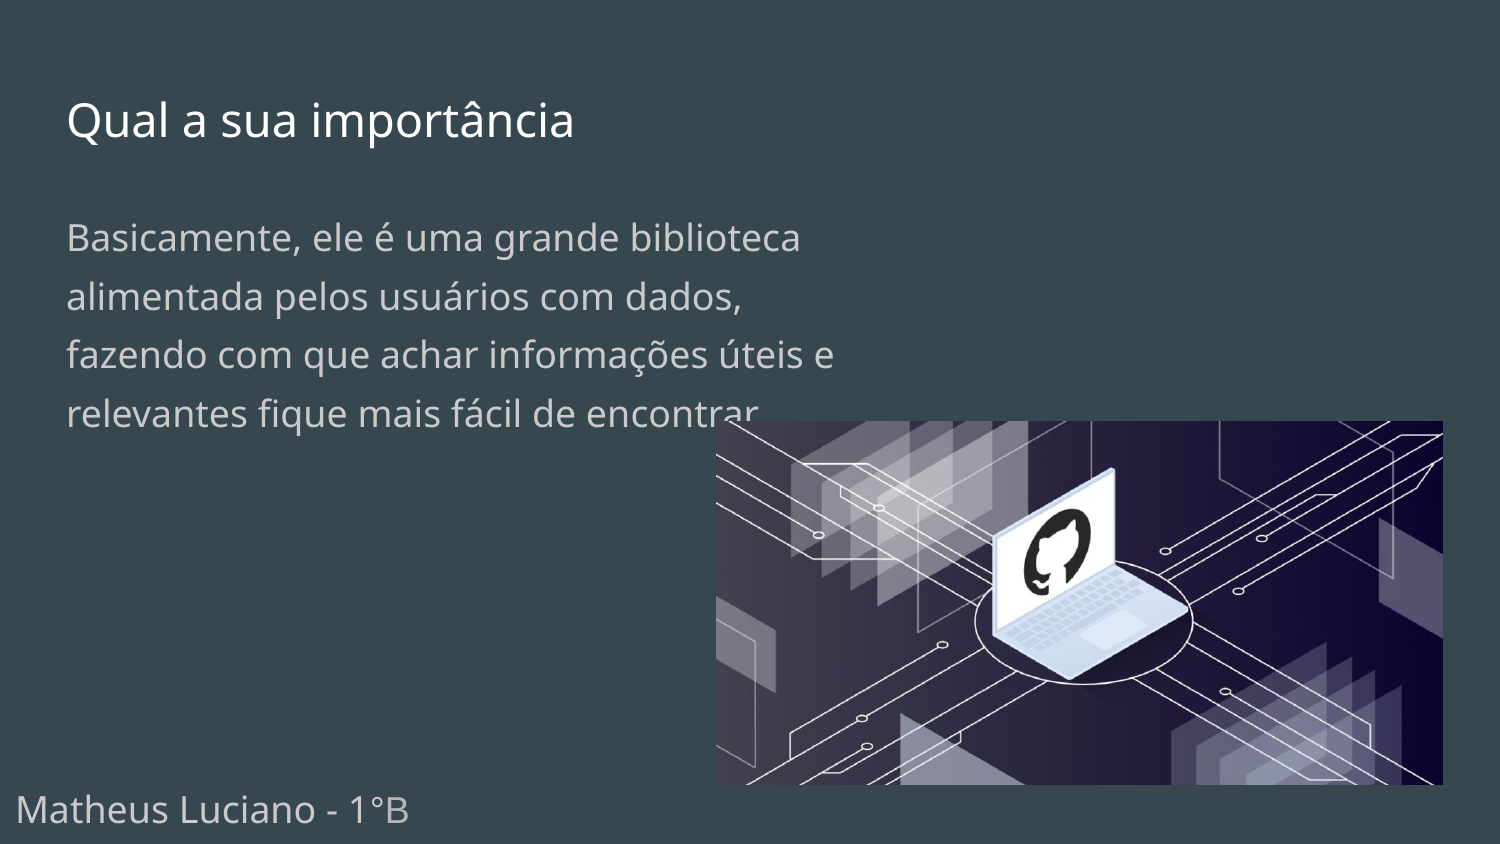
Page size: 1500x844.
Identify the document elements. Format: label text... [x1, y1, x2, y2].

picture [716, 421, 1443, 785]
list Basicamente, ele é uma grande biblioteca alimentada pelos usuários com dados, fazendo com que achar informações úteis e relevantes fique mais fácil de encontrar. [51, 189, 857, 750]
title Qual a sua importância [51, 72, 1449, 167]
